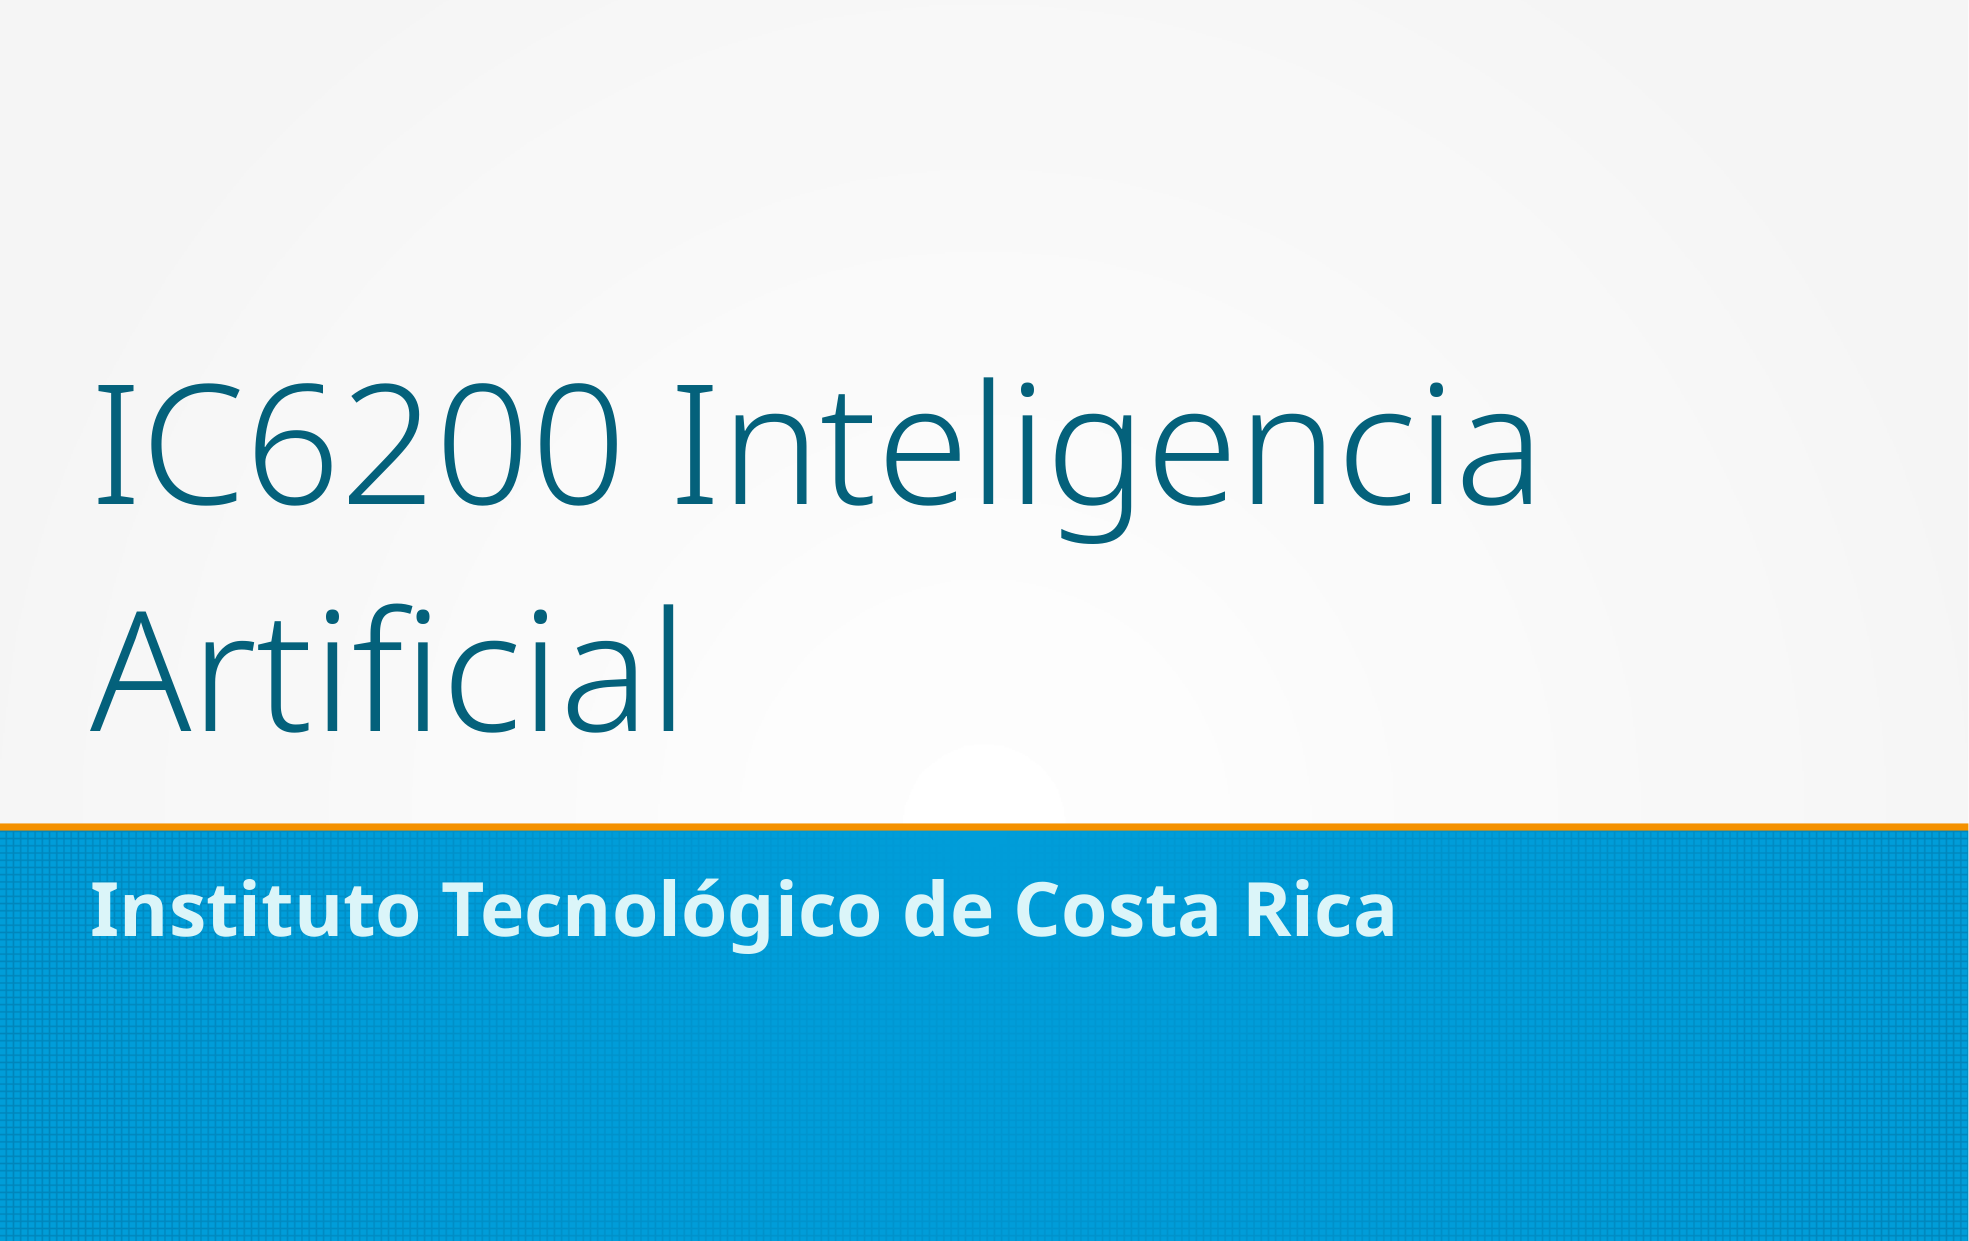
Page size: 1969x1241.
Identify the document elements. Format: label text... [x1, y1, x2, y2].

picture [0, 0, 1969, 830]
title IC6200 Inteligencia Artificial [90, 49, 1862, 781]
subtitle Instituto Tecnológico de Costa Rica [90, 855, 1861, 1111]
